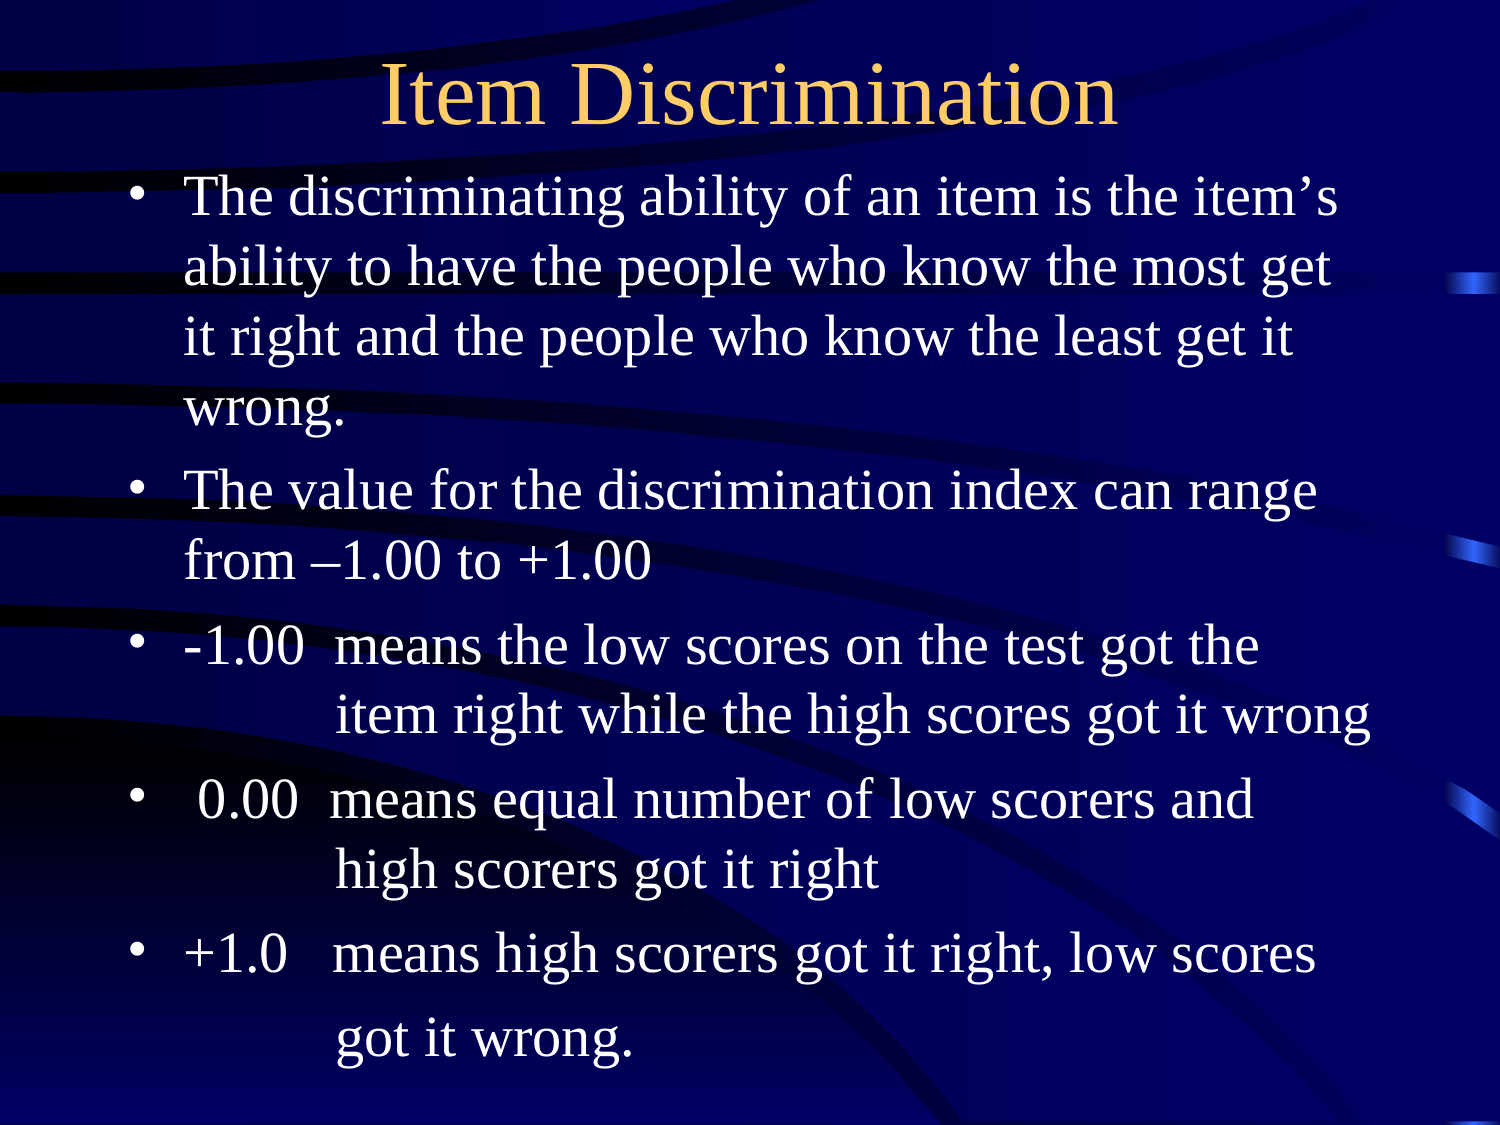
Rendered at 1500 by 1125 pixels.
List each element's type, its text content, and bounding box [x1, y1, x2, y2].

list The discriminating ability of an item is the item’s ability to have the people who know the most get it right and the people who know the least get it wrong. The value for the discrimination index can range from –1.00 to +1.00 -1.00 means the low scores on the test got the item right while the high scores got it wrong 0.00 means equal number of low scorers and high scorers got it right +1.0 means high scorers got it right, low scores got it wrong. [112, 149, 1388, 1088]
title Item Discrimination [112, 0, 1388, 149]
